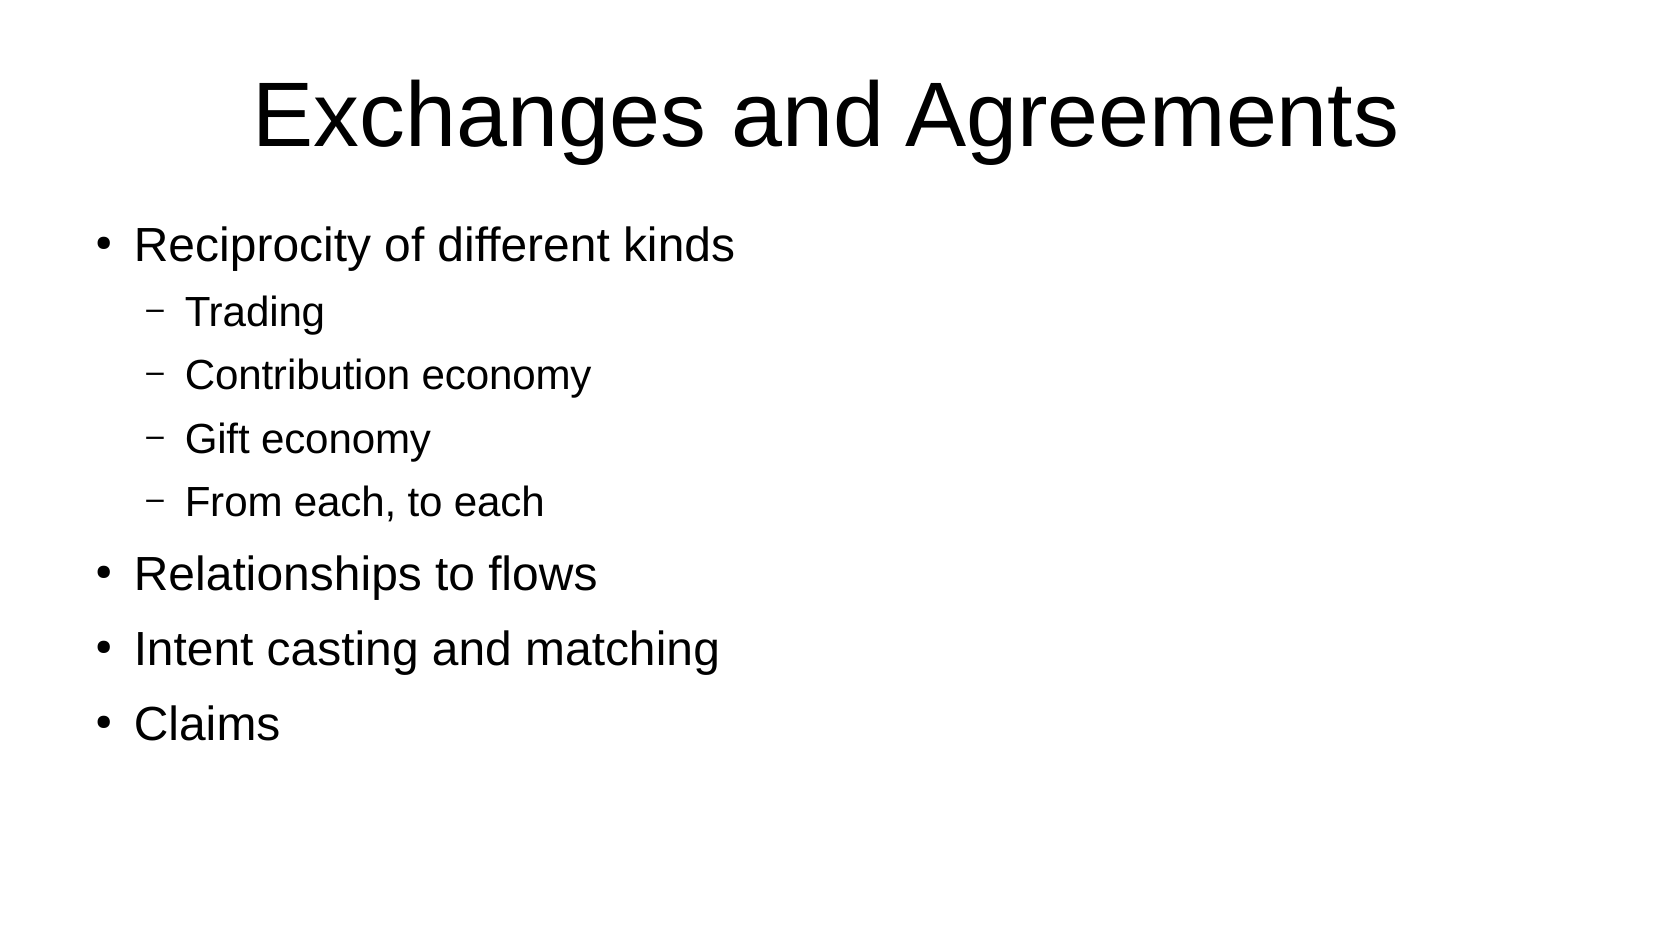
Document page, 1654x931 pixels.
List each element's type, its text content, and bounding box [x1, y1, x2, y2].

list Reciprocity of different kinds Trading Contribution economy Gift economy From each, to each Relationships to flows Intent casting and matching Claims [82, 217, 1571, 758]
title Exchanges and Agreements [82, 37, 1571, 193]
